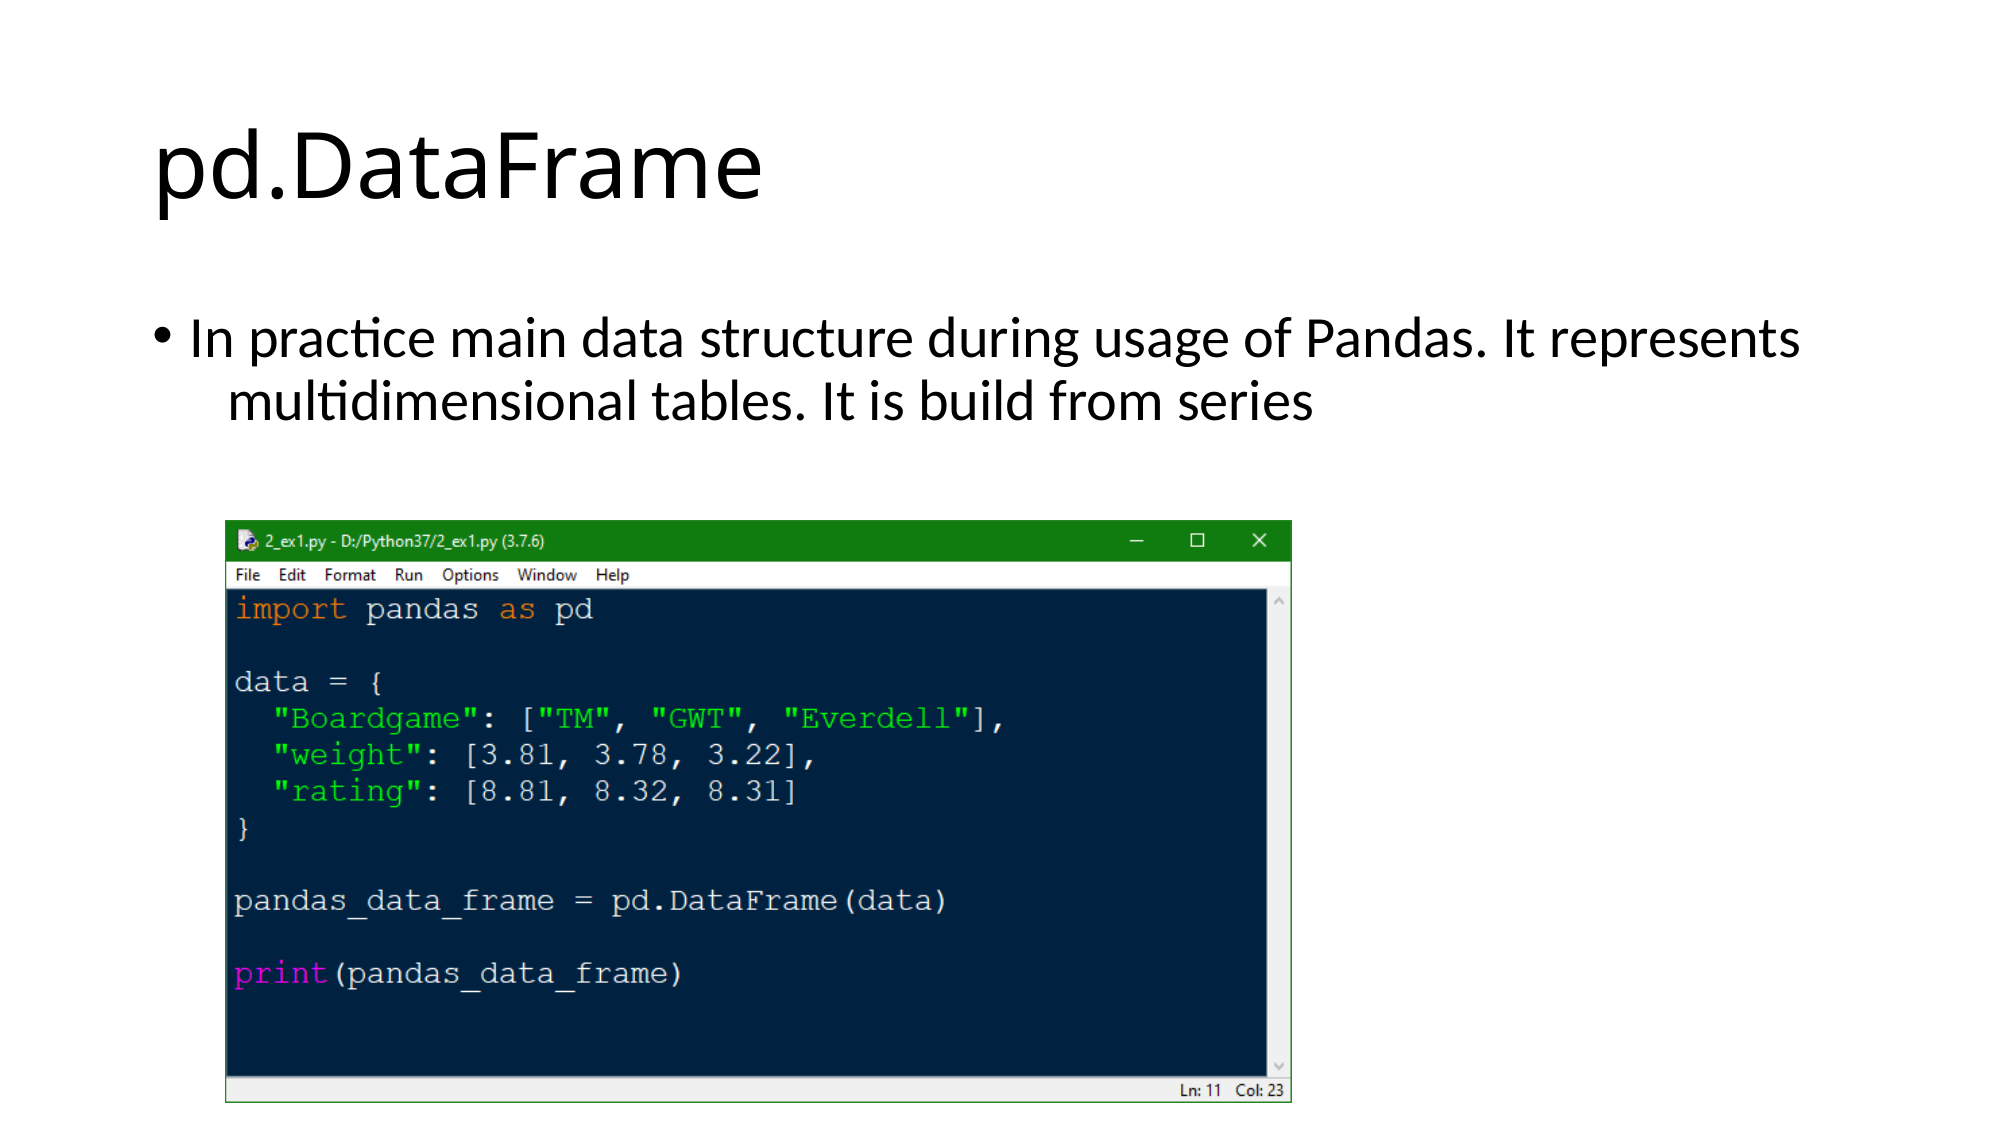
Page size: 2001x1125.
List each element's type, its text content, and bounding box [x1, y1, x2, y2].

title pd.DataFrame [137, 59, 1863, 278]
list In practice main data structure during usage of Pandas. It represents multidimensional tables. It is build from series [137, 299, 1863, 1014]
picture [225, 520, 1292, 1103]
